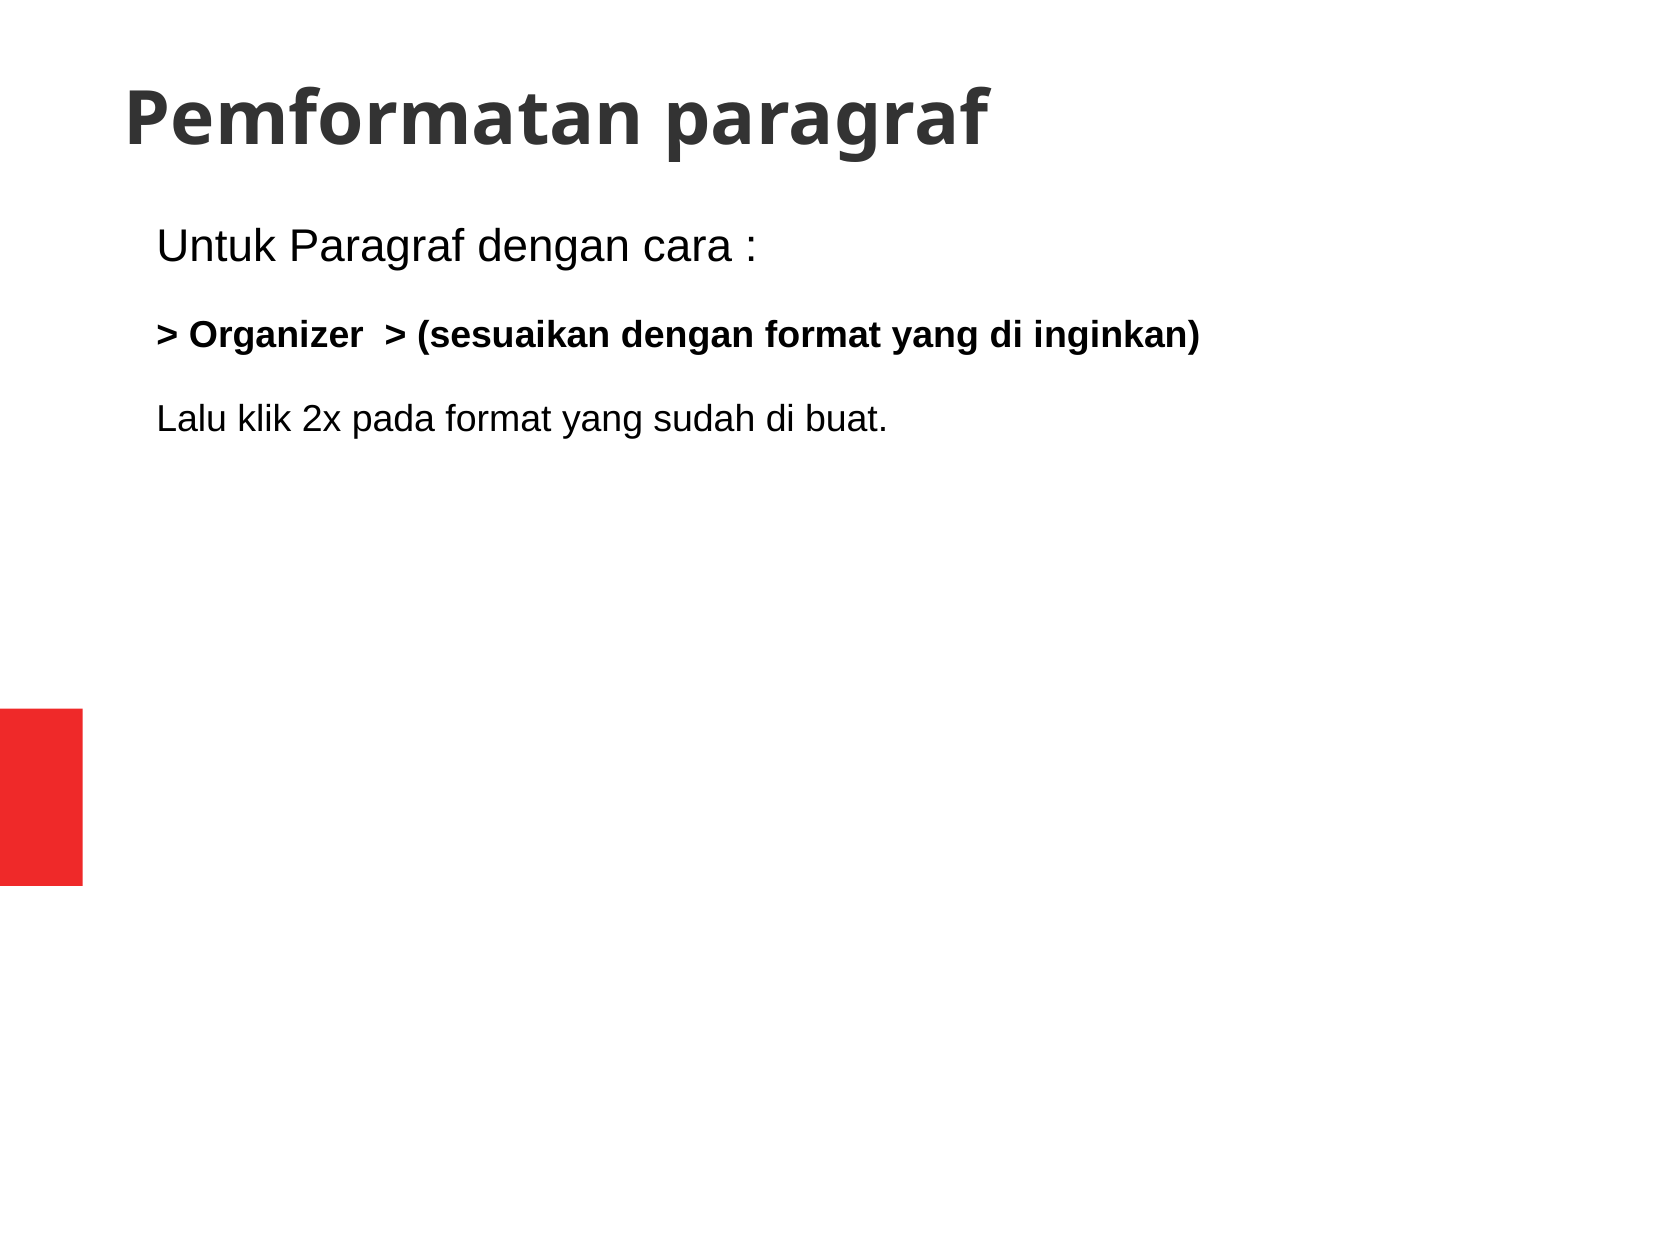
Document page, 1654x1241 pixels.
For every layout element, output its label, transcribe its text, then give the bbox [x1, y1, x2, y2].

text_box Untuk Paragraf dengan cara : > Organizer > (sesuaikan dengan format yang di inginkan) Lalu klik 2x pada format yang sudah di buat. [141, 212, 1531, 447]
title Pemformatan paragraf [124, 31, 1542, 200]
